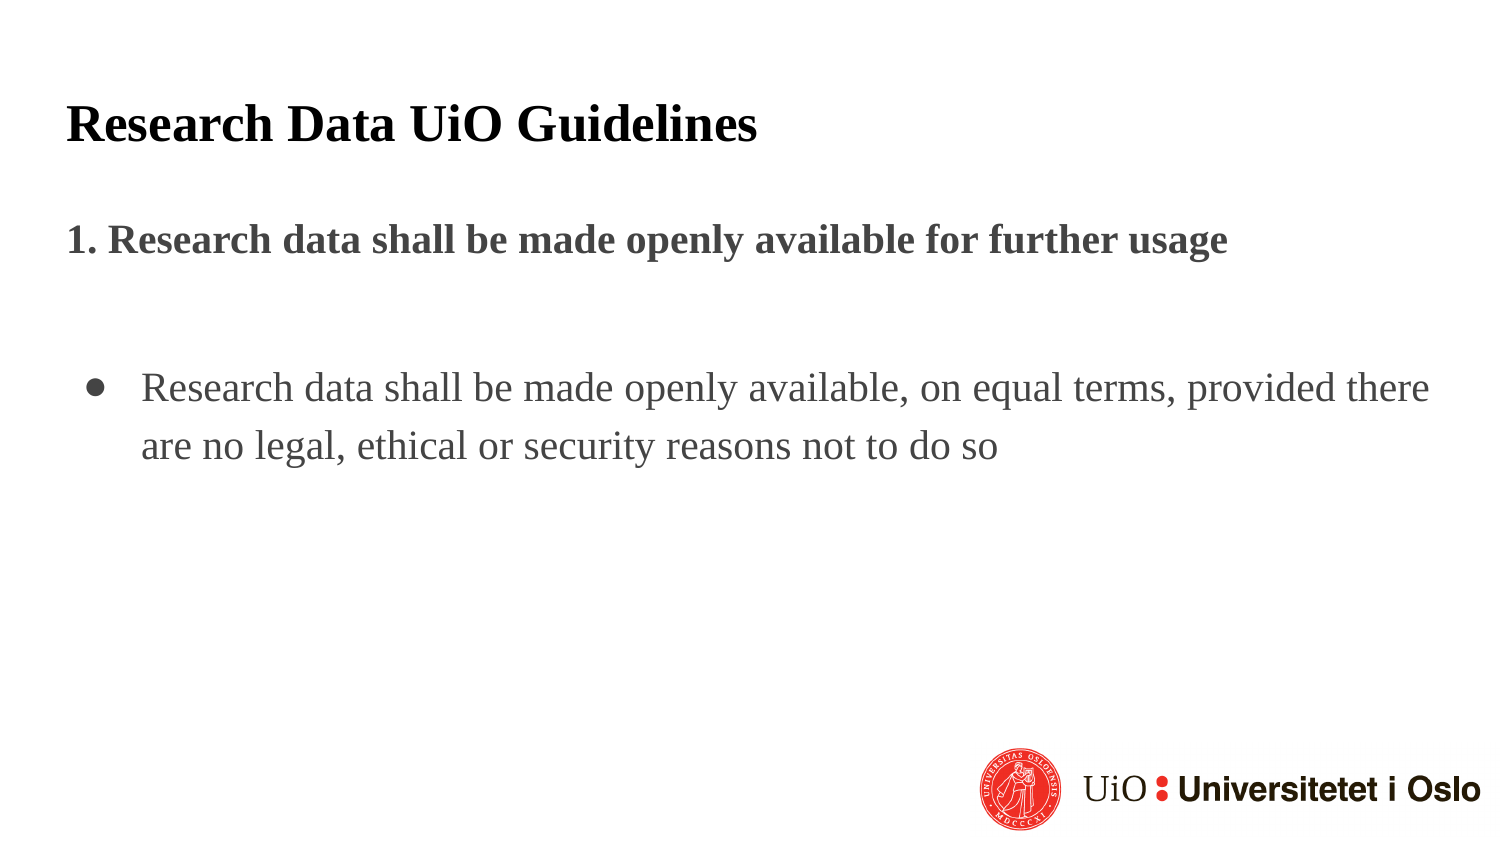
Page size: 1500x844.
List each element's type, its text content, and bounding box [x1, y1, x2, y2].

picture [970, 742, 1500, 837]
list 1. Research data shall be made openly available for further usage Research data shall be made openly available, on equal terms, provided there are no legal, ethical or security reasons not to do so [51, 189, 1449, 750]
title Research Data UiO Guidelines [51, 72, 1449, 167]
